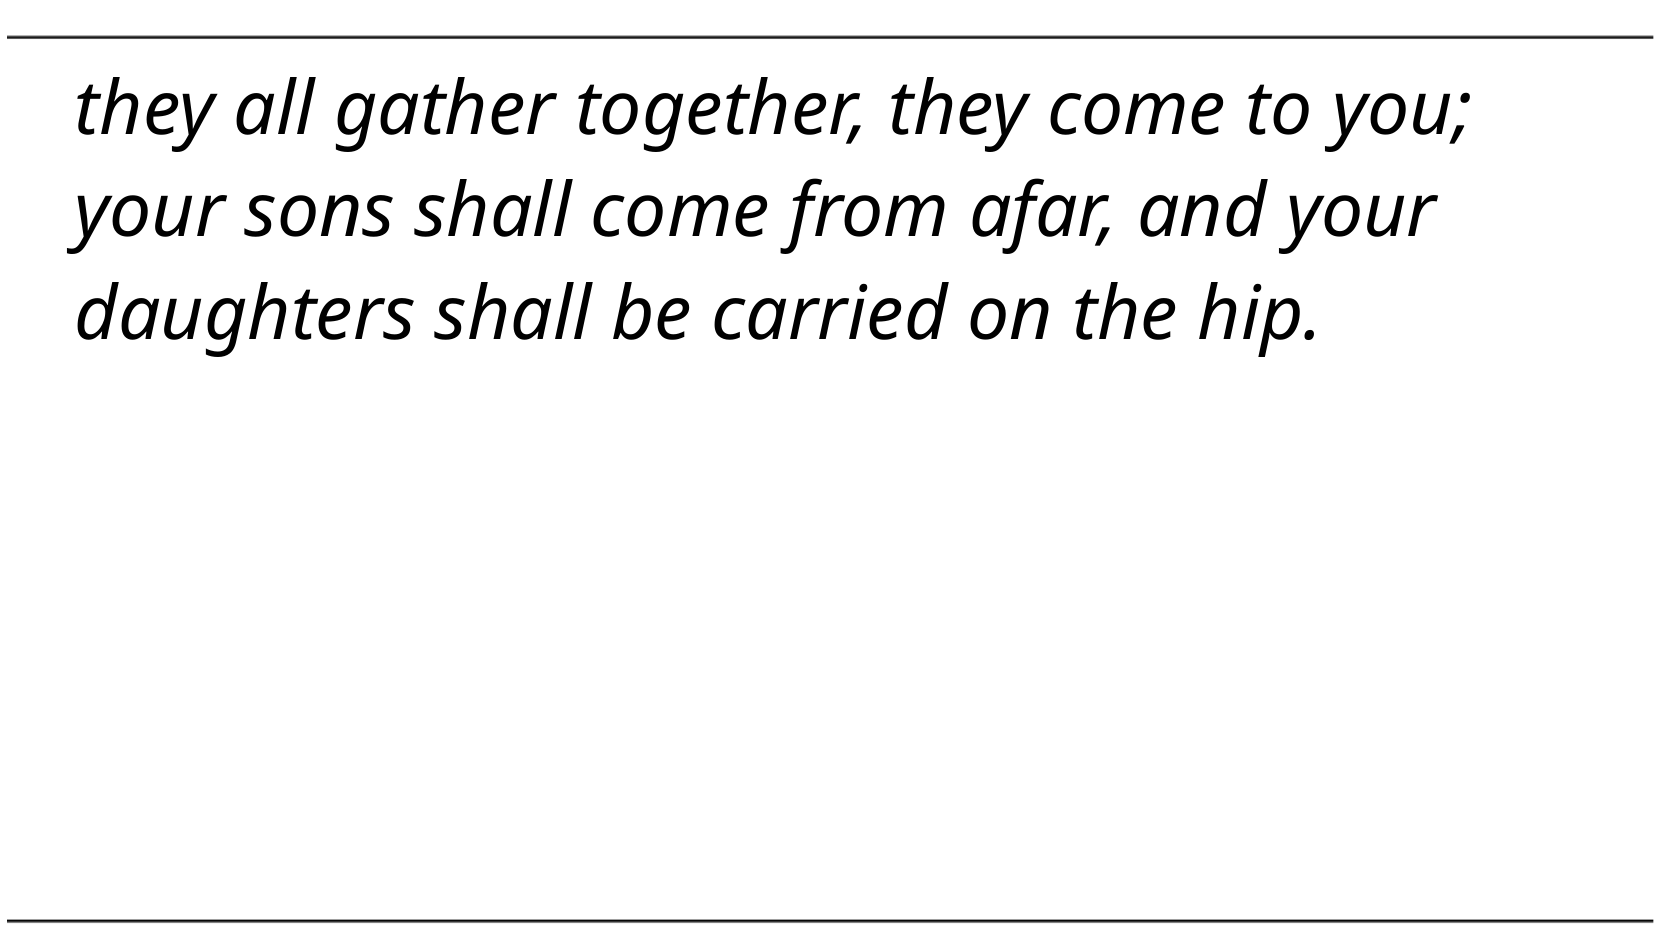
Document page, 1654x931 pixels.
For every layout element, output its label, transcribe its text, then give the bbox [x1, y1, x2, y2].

picture [7, 14, 1654, 931]
text_box they all gather together, they come to you; your sons shall come from afar, and your daughters shall be carried on the hip. [60, 47, 1606, 391]
